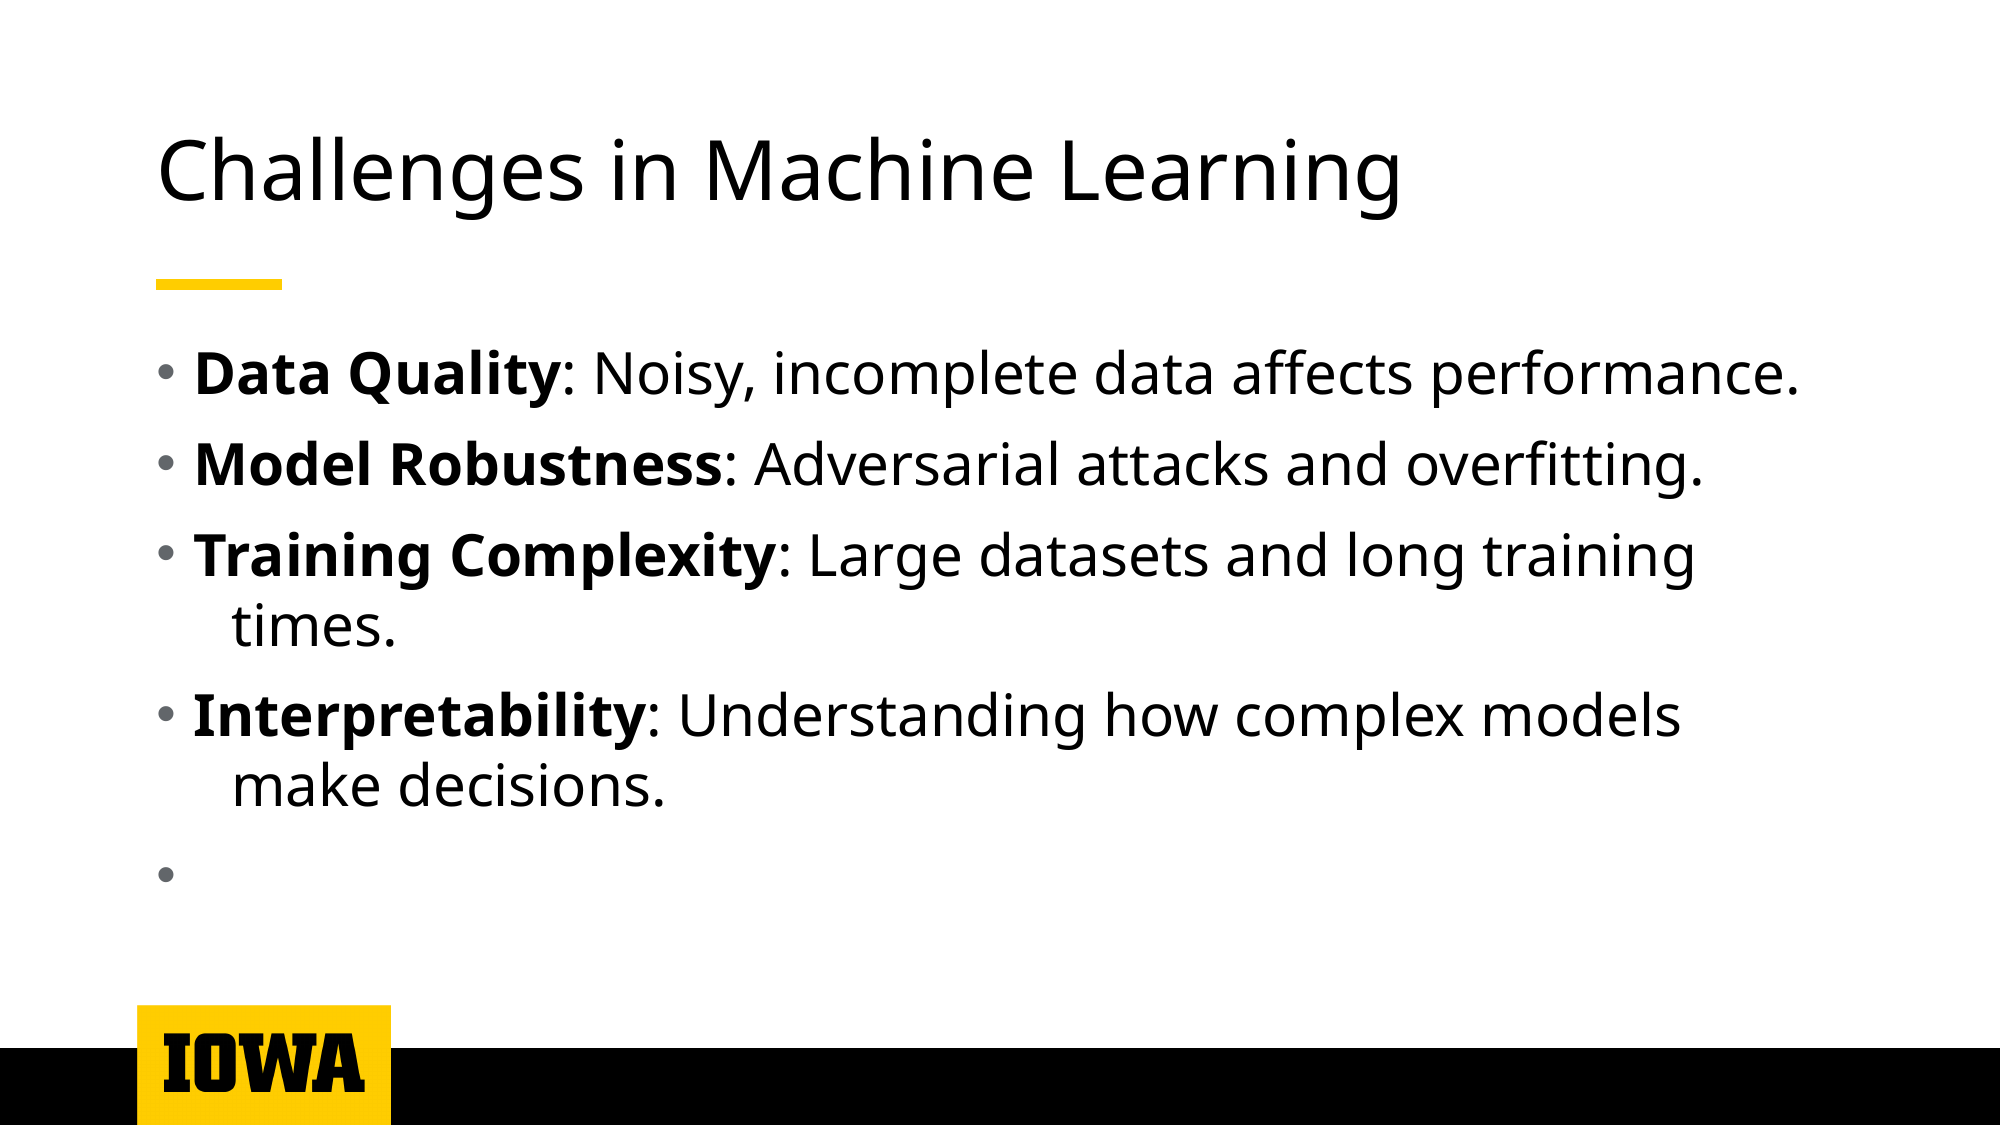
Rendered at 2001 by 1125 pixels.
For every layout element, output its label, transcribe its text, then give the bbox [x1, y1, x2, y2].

list Data Quality: Noisy, incomplete data affects performance. Model Robustness: Adversarial attacks and overfitting. Training Complexity: Large datasets and long training times. Interpretability: Understanding how complex models make decisions. [156, 336, 1844, 976]
title Challenges in Machine Learning [156, 63, 1844, 283]
